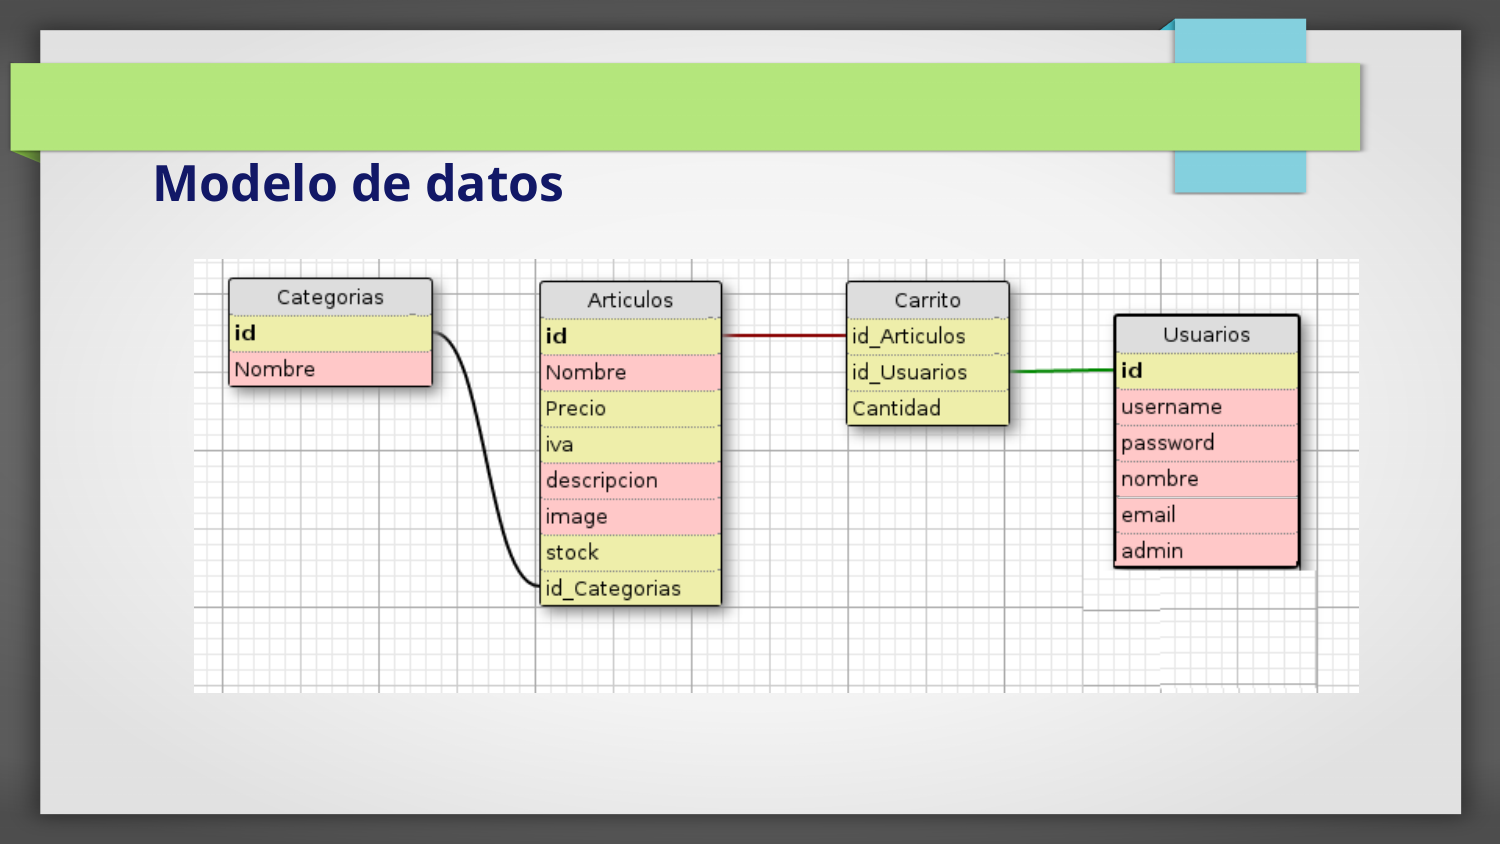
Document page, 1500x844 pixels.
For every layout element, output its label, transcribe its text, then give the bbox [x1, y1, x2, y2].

text_box Modelo de datos [137, 146, 1011, 227]
picture [0, 0, 1500, 844]
